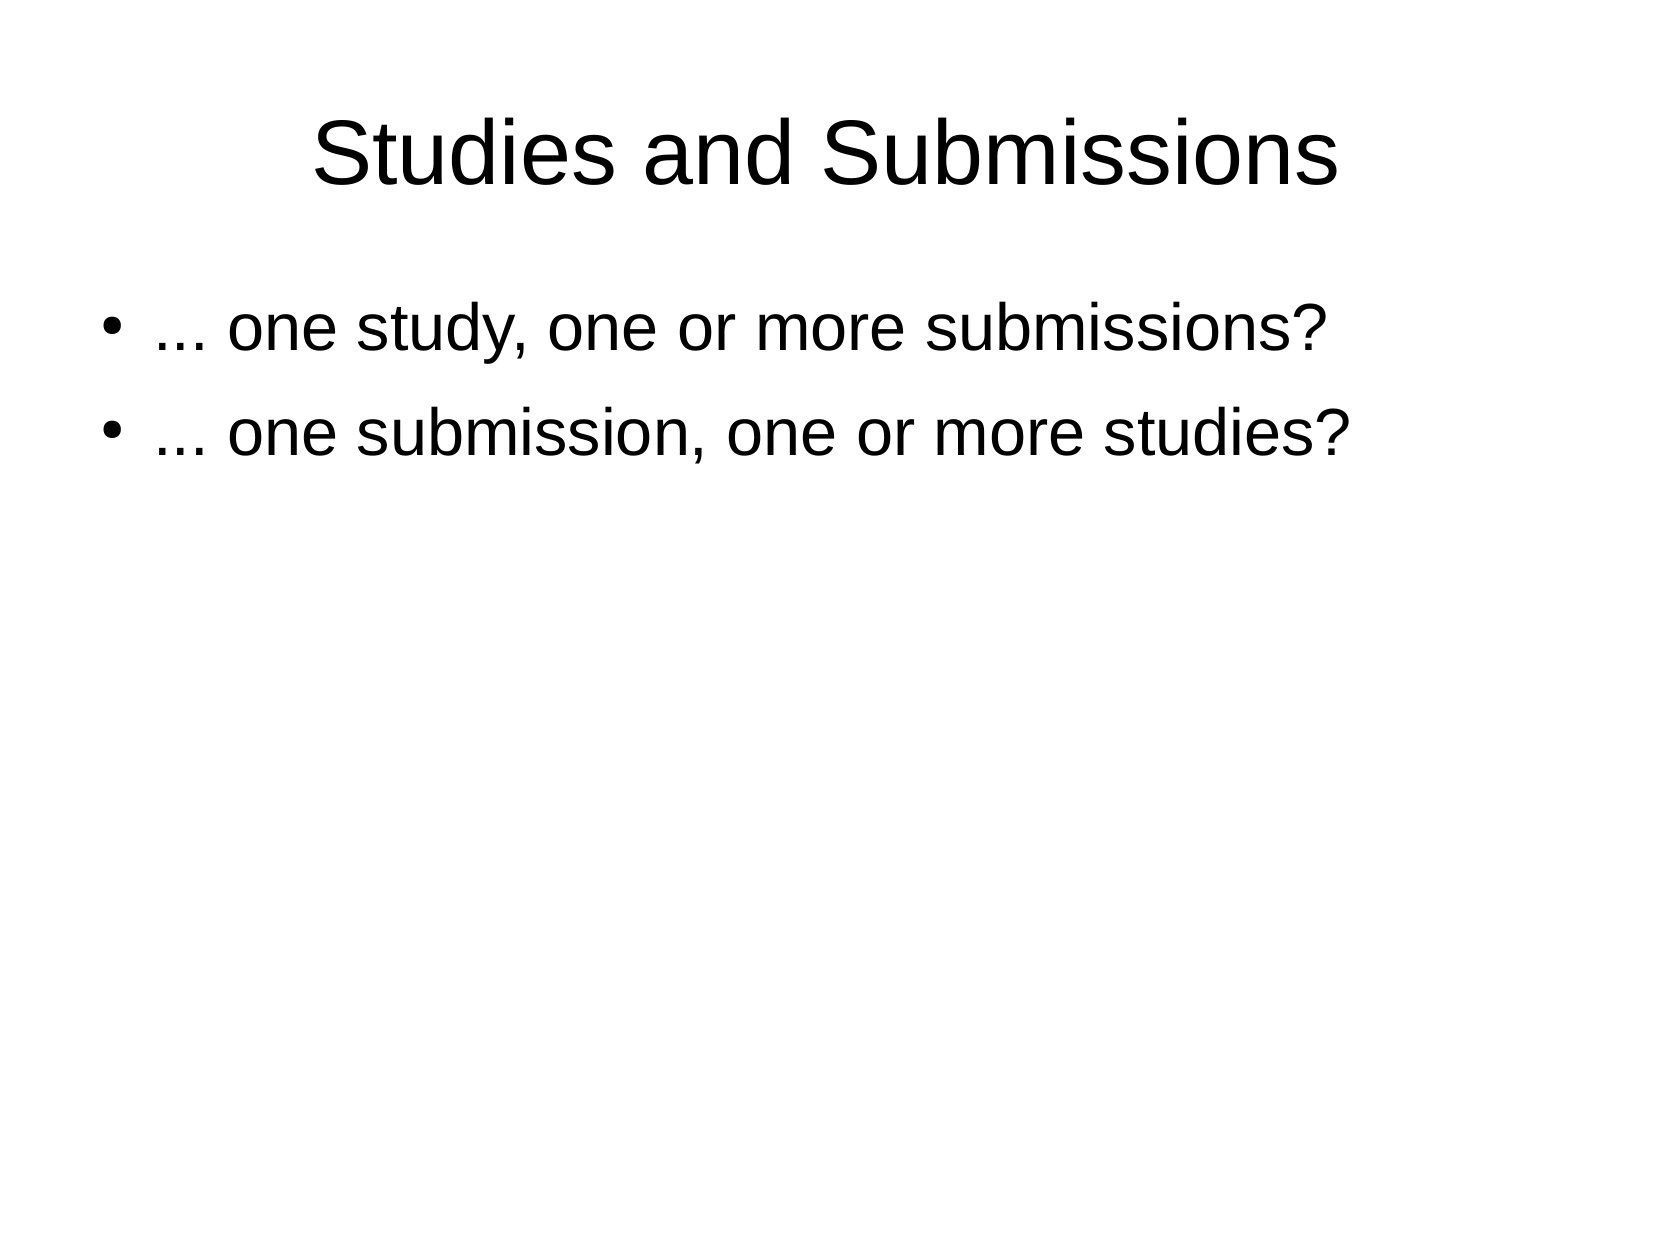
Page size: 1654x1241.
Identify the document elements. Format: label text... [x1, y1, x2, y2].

list ... one study, one or more submissions? ... one submission, one or more studies? [82, 290, 1571, 1109]
title Studies and Submissions [82, 56, 1571, 250]
